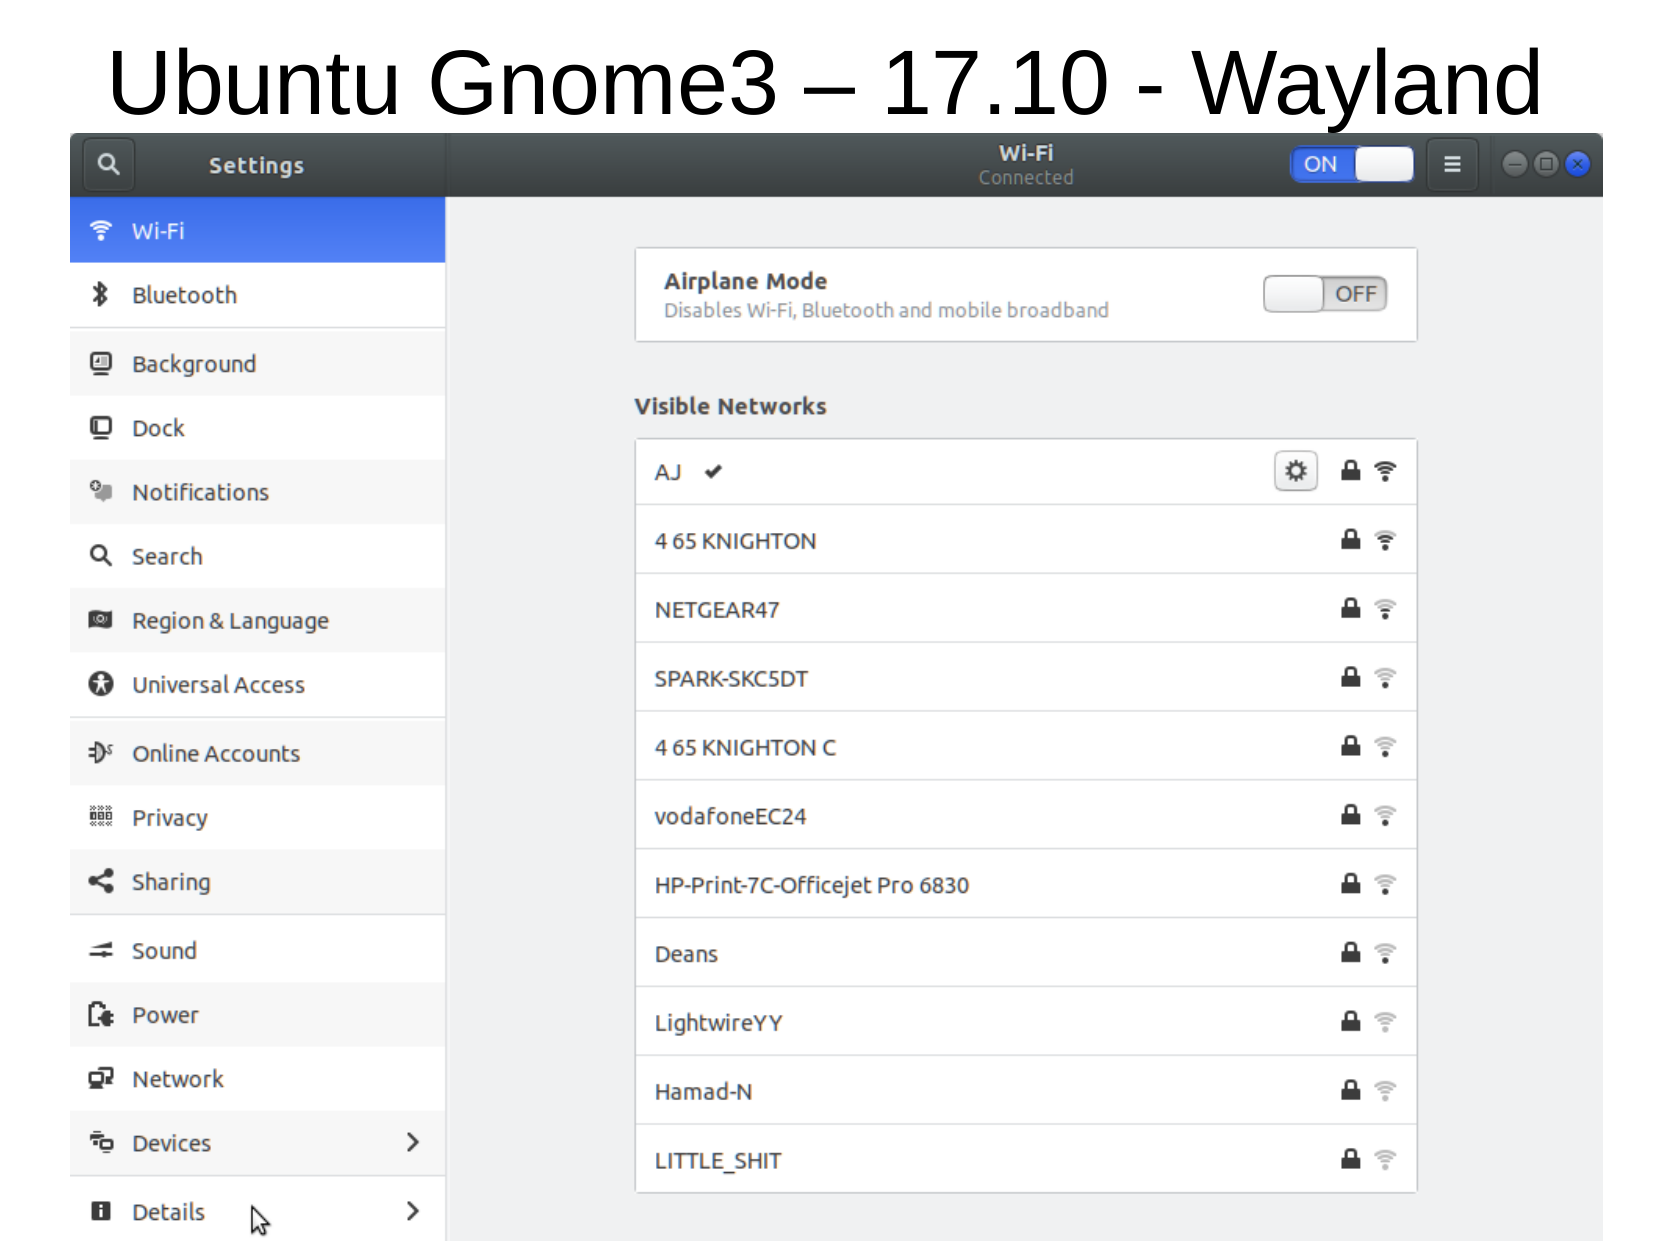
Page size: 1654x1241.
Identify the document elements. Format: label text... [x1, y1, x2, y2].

title Ubuntu Gnome3 – 17.10 - Wayland [82, 31, 1571, 130]
picture [70, 133, 1603, 1241]
